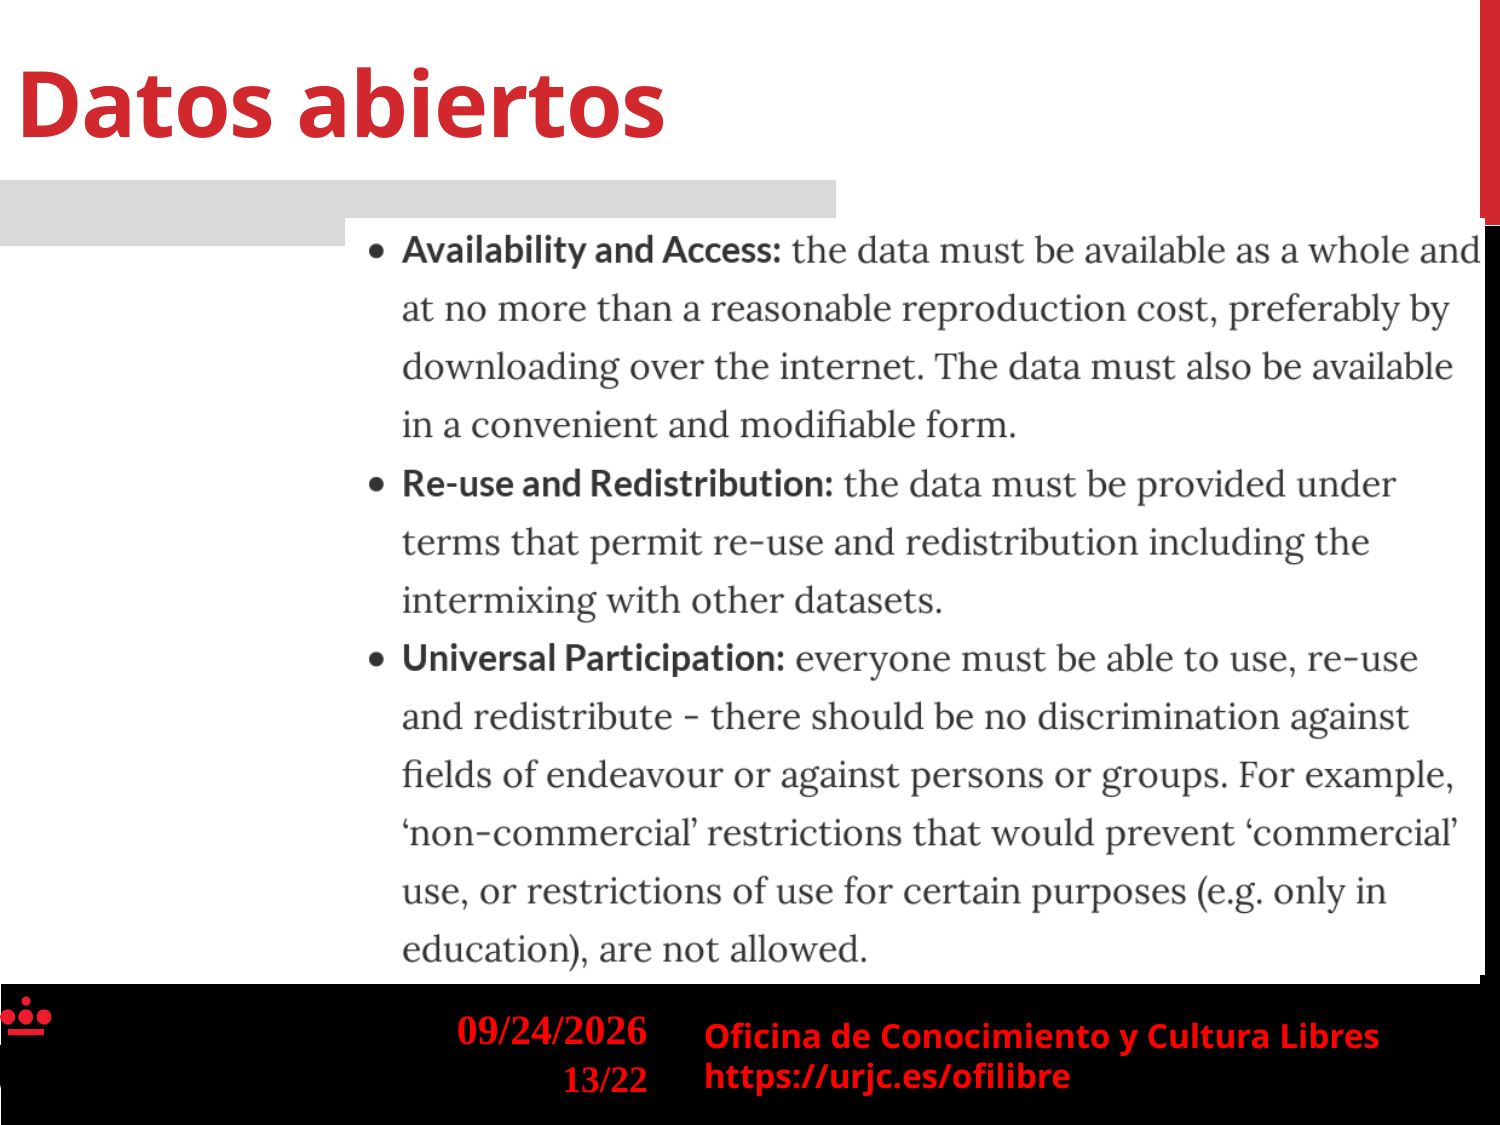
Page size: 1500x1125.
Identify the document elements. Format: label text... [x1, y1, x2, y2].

text_box Datos abiertos [0, 24, 1326, 172]
title [75, 15, 1425, 172]
picture [345, 218, 1485, 976]
